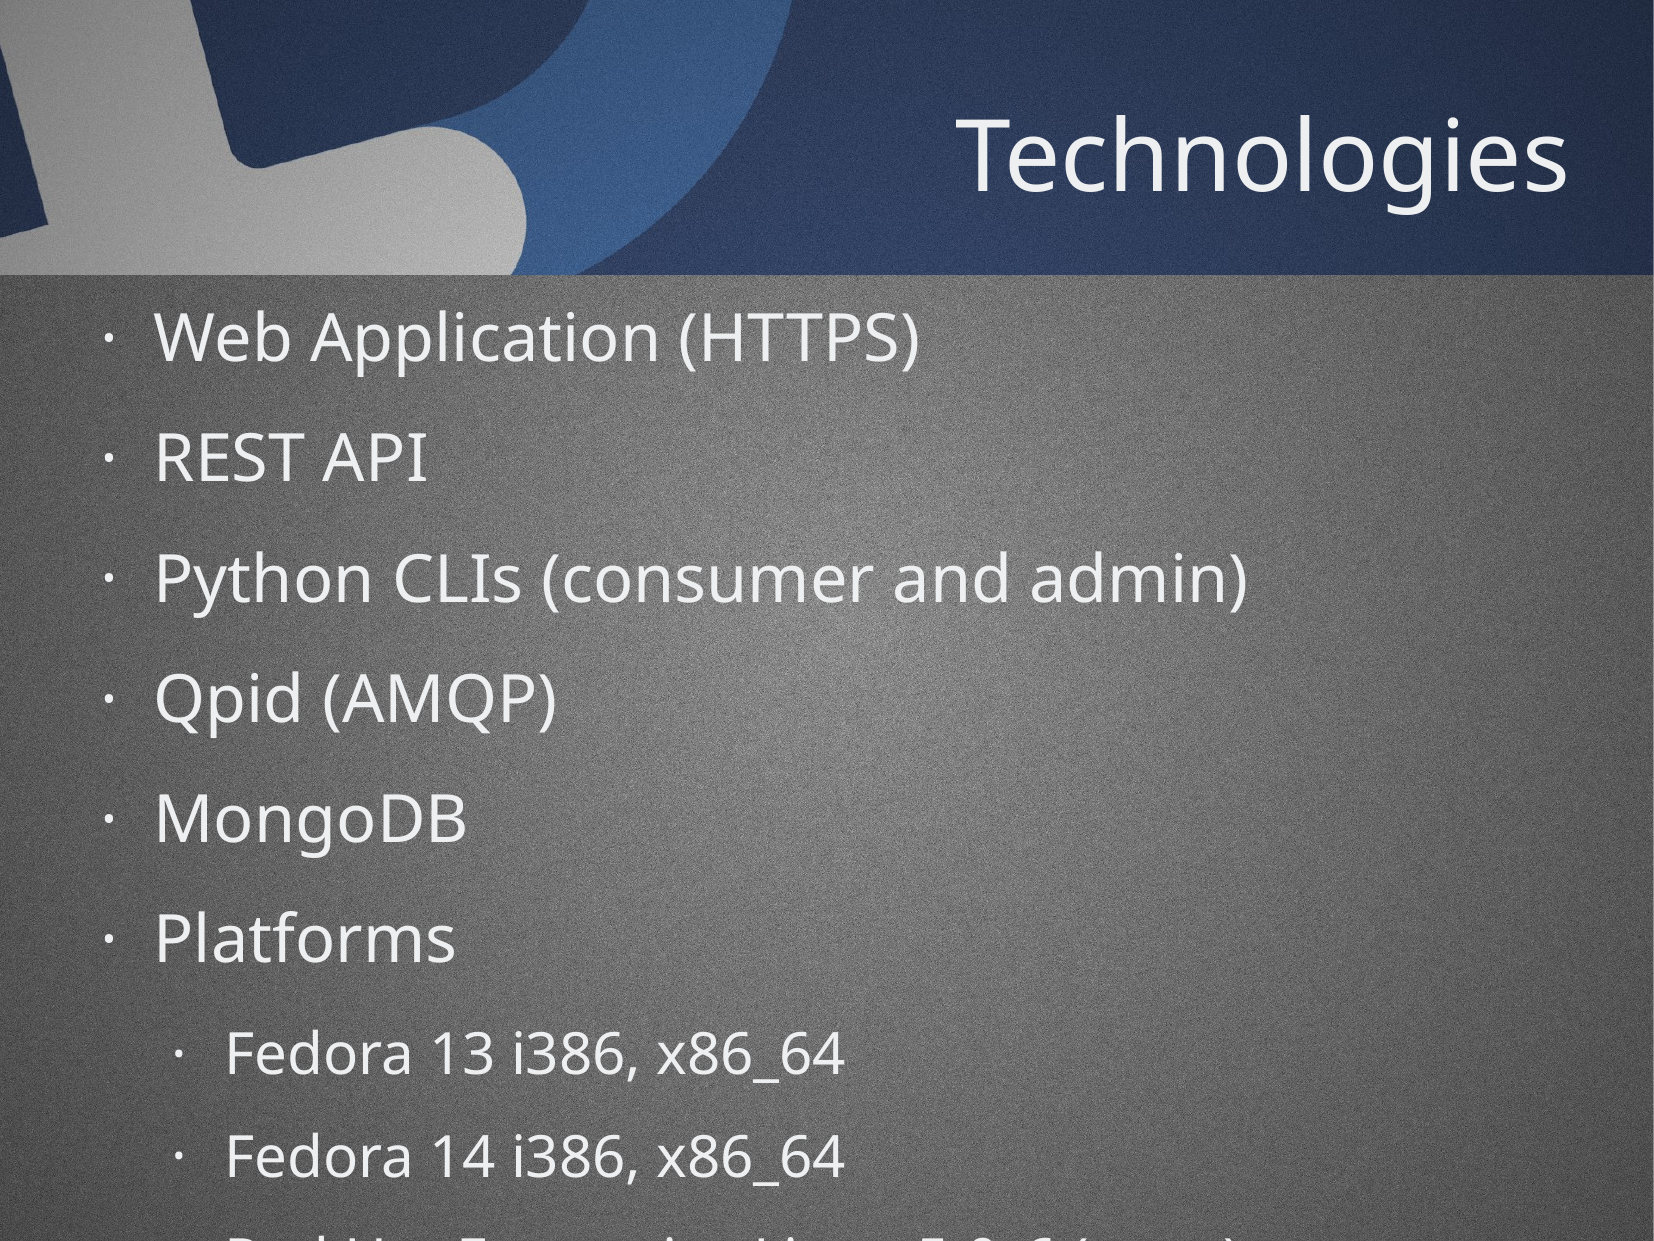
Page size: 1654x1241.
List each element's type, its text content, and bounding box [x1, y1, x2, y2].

picture [0, 0, 1654, 1241]
title Technologies [82, 49, 1571, 257]
list Web Application (HTTPS) REST API Python CLIs (consumer and admin) Qpid (AMQP) MongoDB Platforms Fedora 13 i386, x86_64 Fedora 14 i386, x86_64 Red Hat Enterprise Linux 5 & 6 (soon) [82, 290, 1571, 1185]
